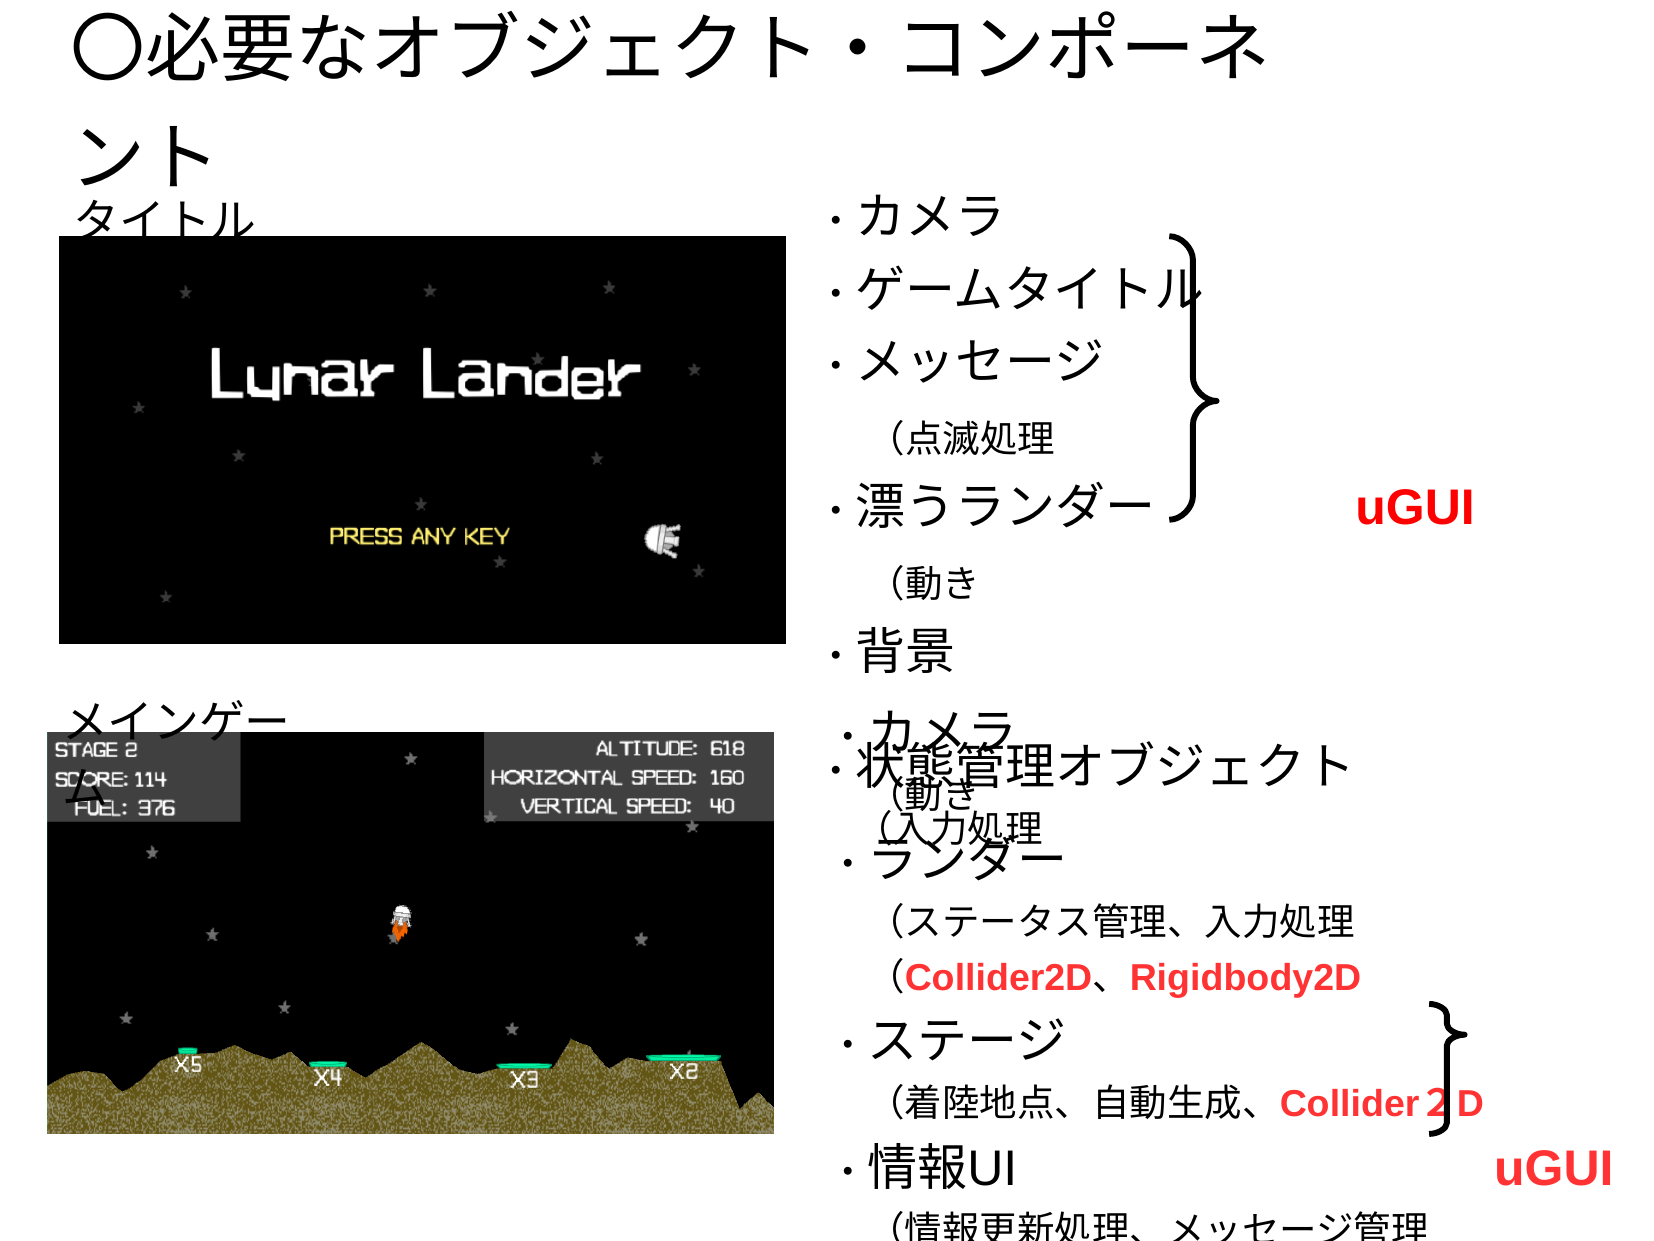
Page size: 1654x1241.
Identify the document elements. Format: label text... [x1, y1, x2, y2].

text_box メインゲーム [47, 677, 331, 768]
picture [47, 732, 774, 1134]
text_box ・カメラ ・ゲームタイトル ・メッセージ （点滅処理 ・漂うランダー uGUI （動き ・背景 ・状態管理オブジェクト （入力処理 [803, 169, 1560, 712]
title 〇必要なオブジェクト・コンポーネント [70, 22, 1312, 173]
text_box タイトル [59, 177, 343, 267]
picture [59, 236, 786, 644]
text_box ・カメラ （動き ・ランダー （ステータス管理、入力処理 （Collider2D、Rigidbody2D ・ステージ （着陸地点、自動生成、Collider２D ・情報UI uGUI （情報更新処理、メッセージ管理 ・背景 ・進行管理オブジェクト （オブジェクト初期化、ゲーム開始終了判定 [814, 685, 1642, 1241]
